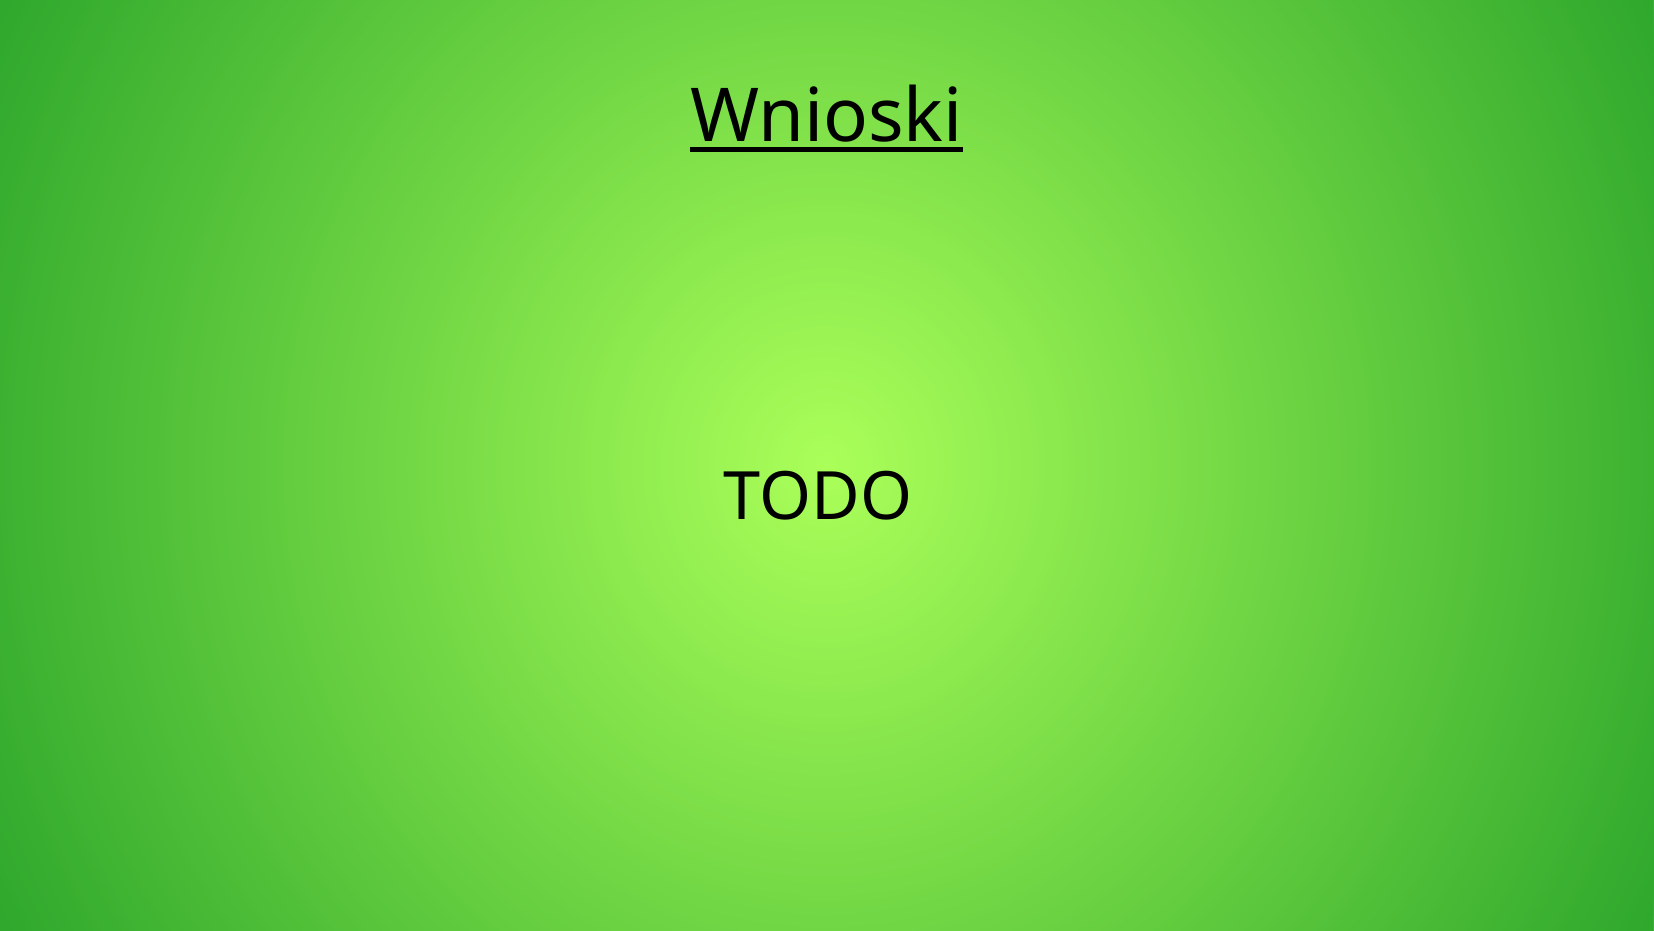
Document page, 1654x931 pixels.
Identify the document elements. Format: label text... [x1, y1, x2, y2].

title Wnioski [82, 35, 1571, 189]
subtitle TODO [82, 224, 1571, 764]
